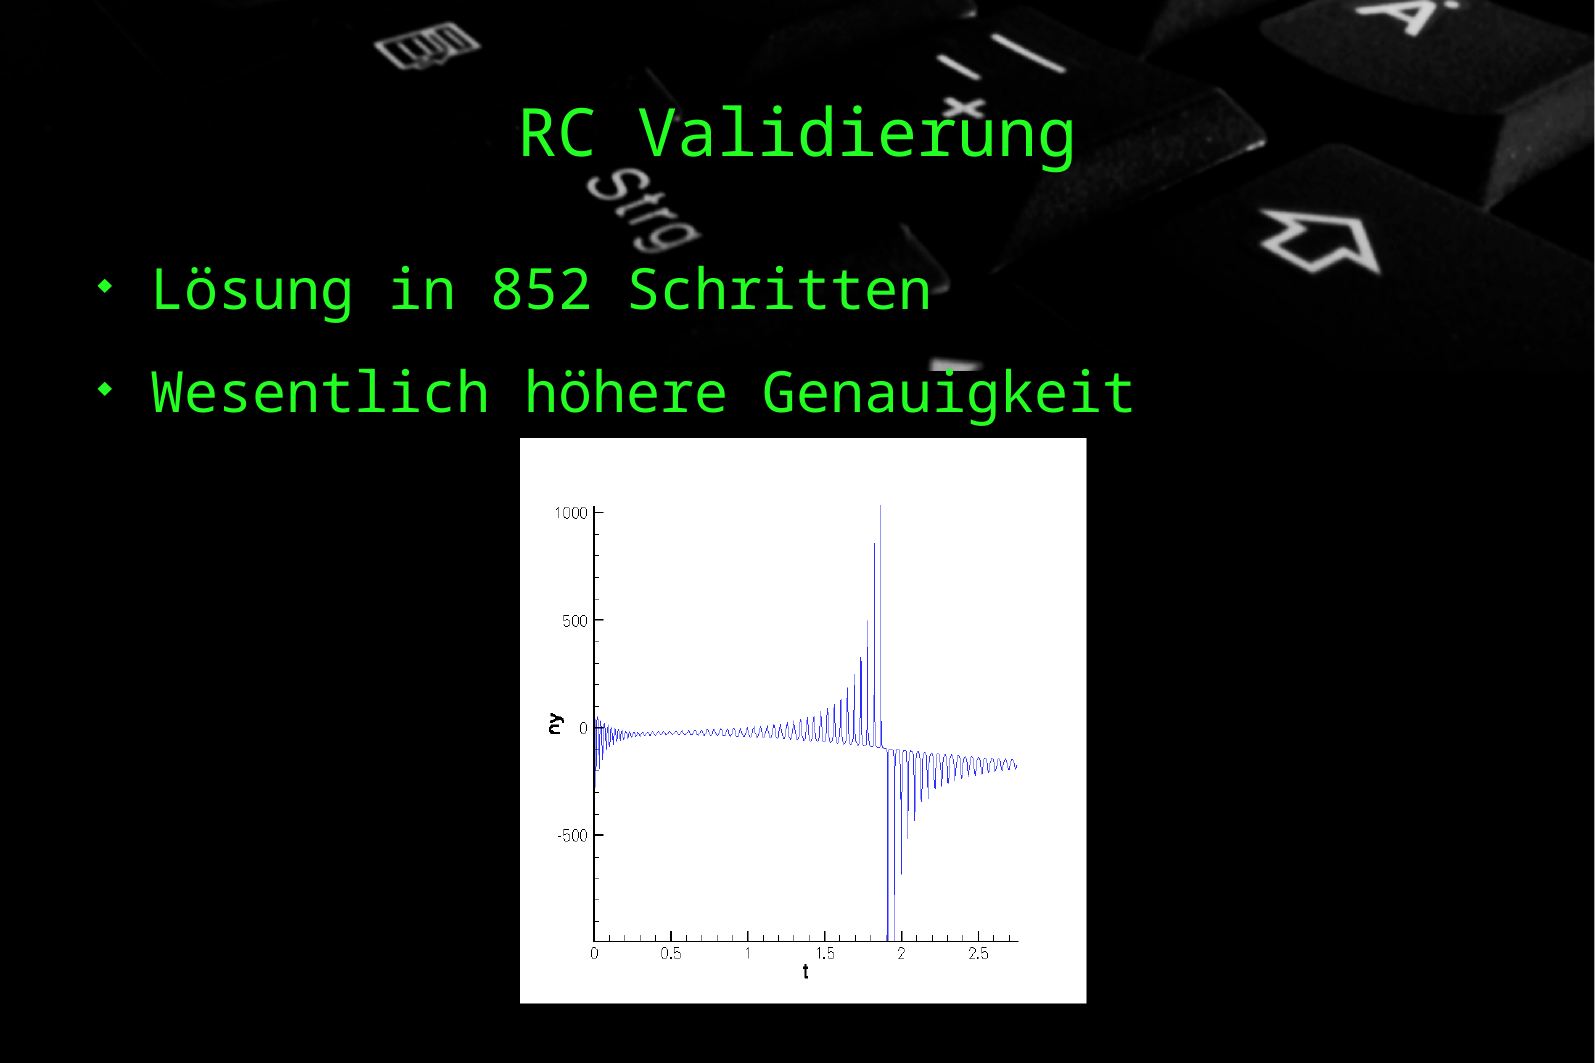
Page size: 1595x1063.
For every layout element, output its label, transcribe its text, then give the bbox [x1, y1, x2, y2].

list Lösung in 852 Schritten Wesentlich höhere Genauigkeit [79, 248, 1515, 951]
title RC Validierung [79, 42, 1515, 220]
picture [0, 0, 1595, 1063]
